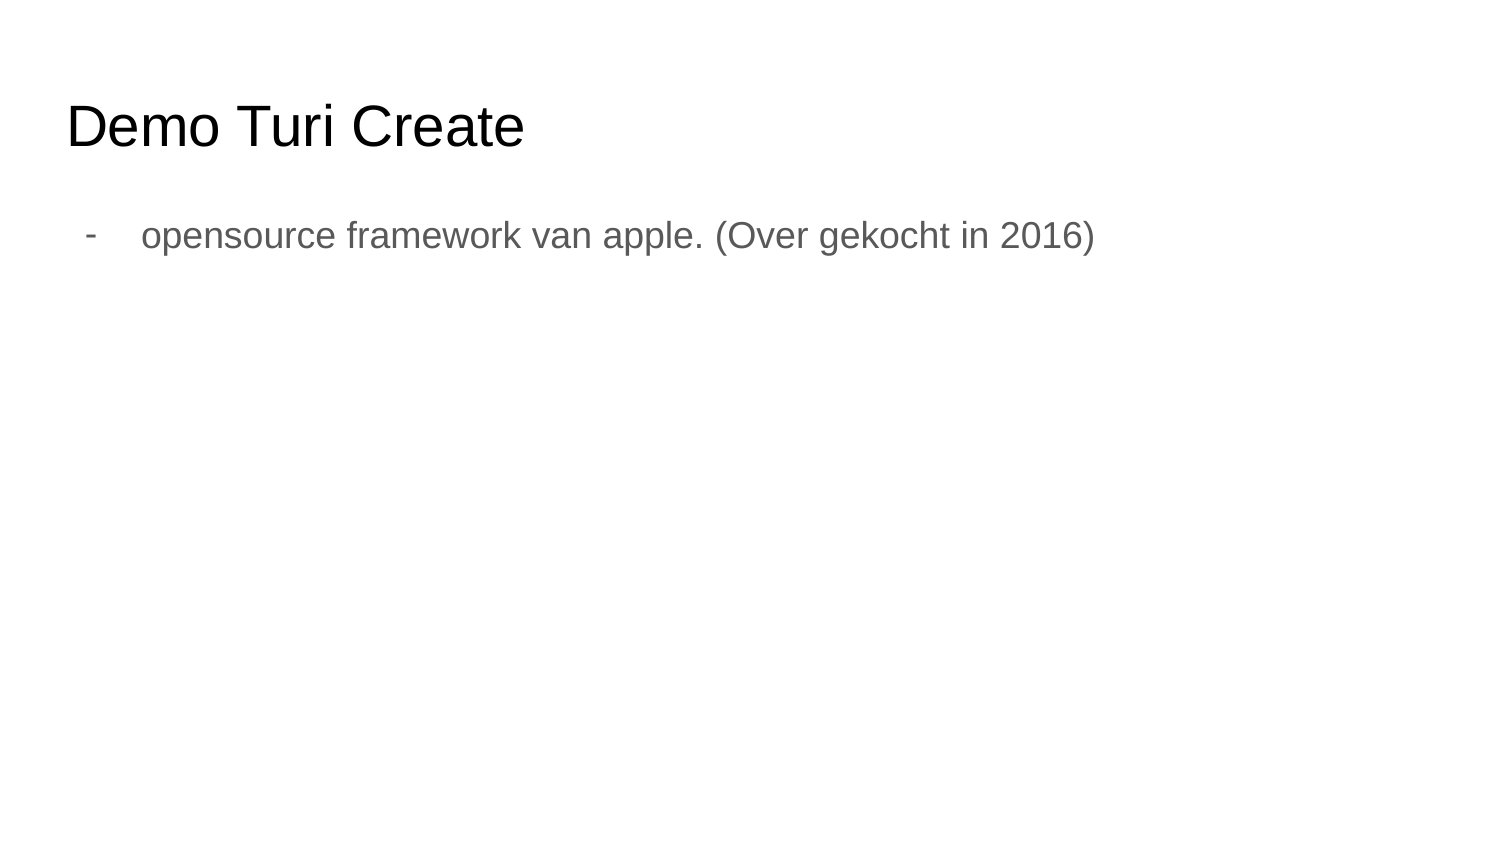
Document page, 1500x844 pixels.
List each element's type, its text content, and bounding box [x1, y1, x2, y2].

title Demo Turi Create [51, 72, 1449, 167]
list opensource framework van apple. (Over gekocht in 2016) [51, 189, 1449, 750]
